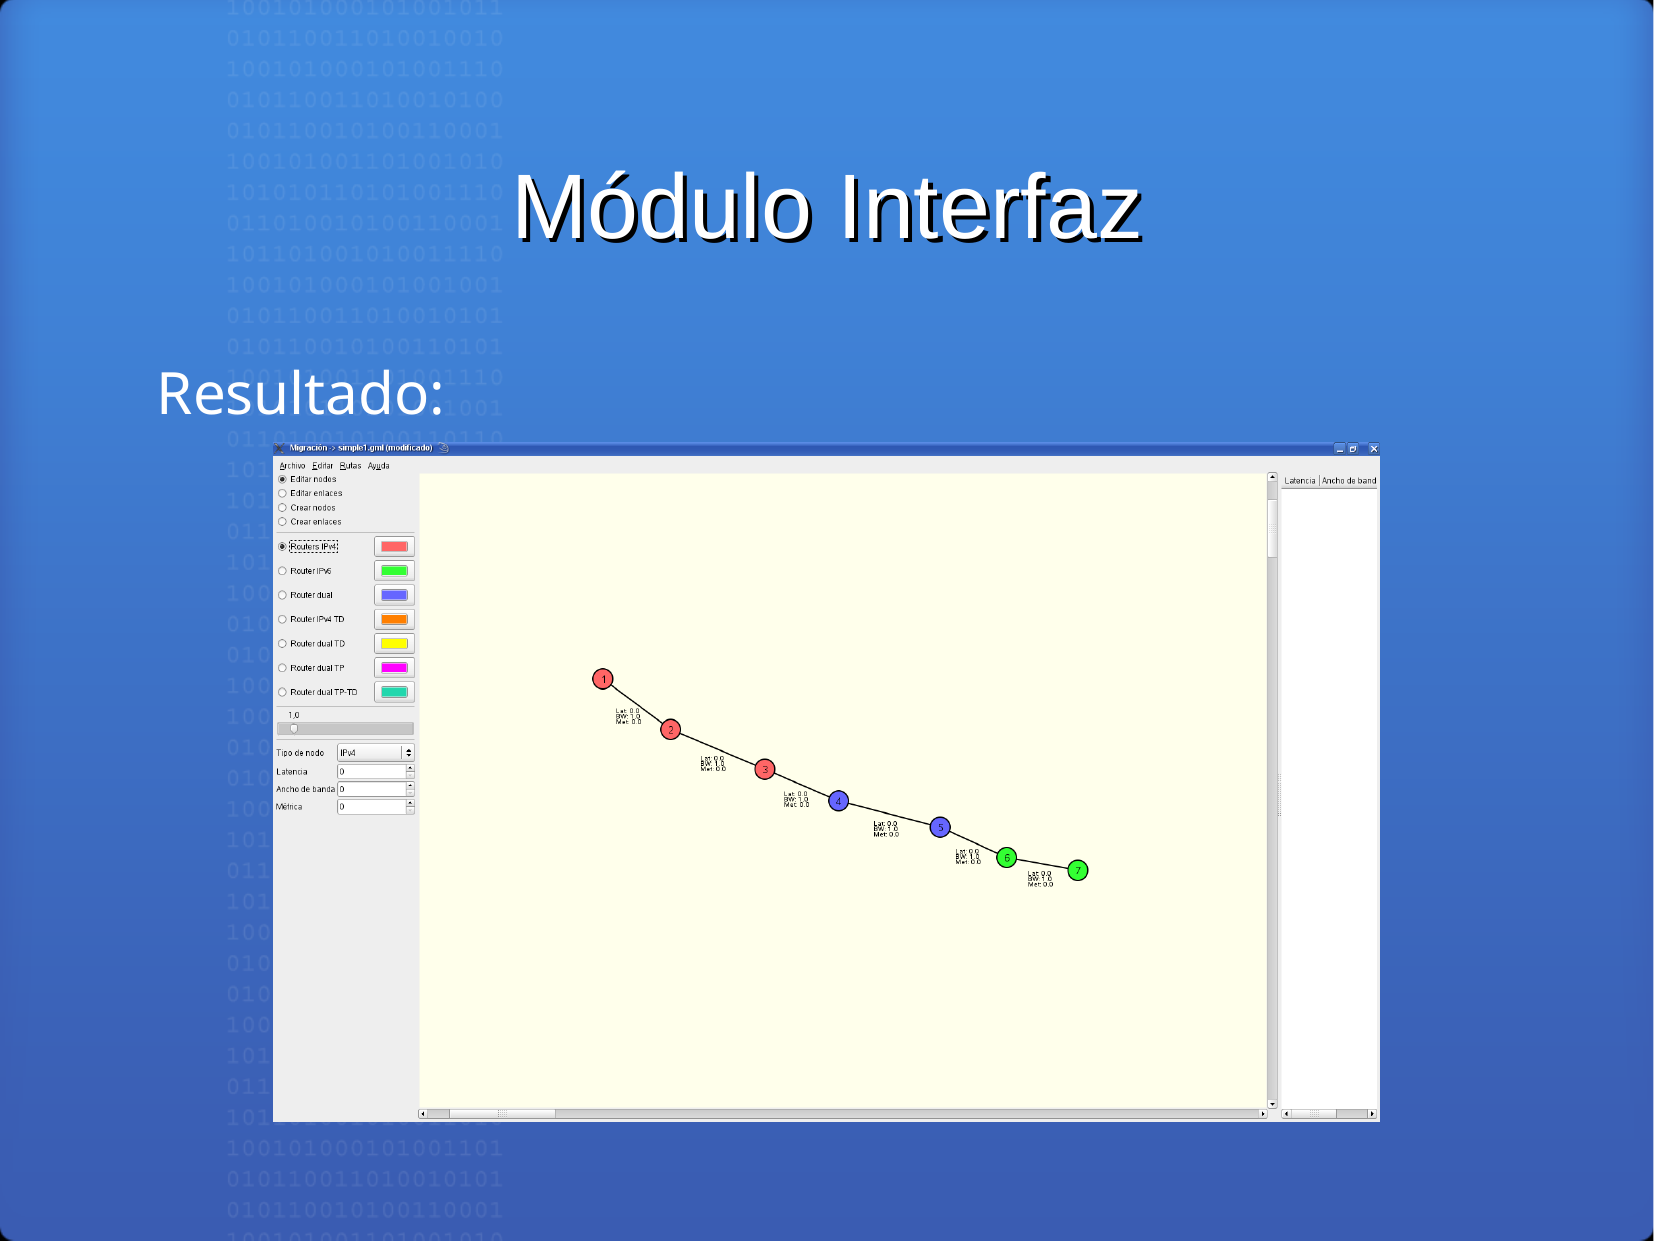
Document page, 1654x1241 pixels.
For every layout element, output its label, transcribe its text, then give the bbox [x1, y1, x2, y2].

title Módulo Interfaz [121, 110, 1534, 303]
subtitle Resultado: [121, 352, 1534, 1119]
picture [0, 0, 1654, 1241]
